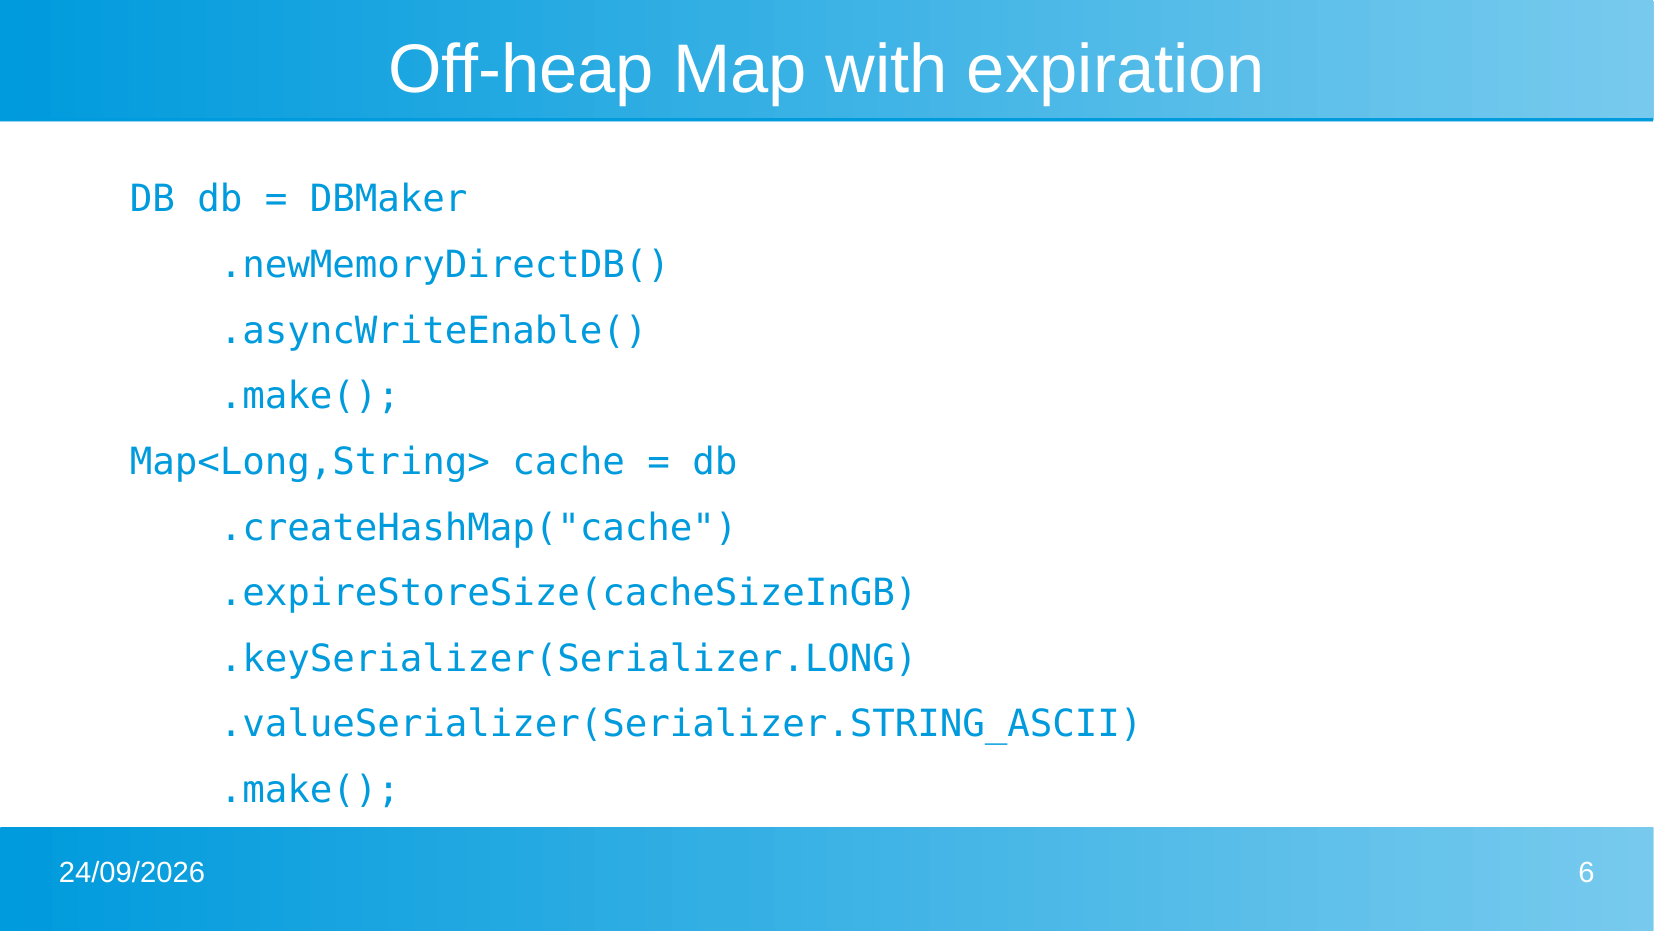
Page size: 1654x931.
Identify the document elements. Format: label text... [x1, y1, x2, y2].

list DB db = DBMaker .newMemoryDirectDB() .asyncWriteEnable() .make(); Map<Long,String> cache = db .createHashMap("cache") .expireStoreSize(cacheSizeInGB) .keySerializer(Serializer.LONG) .valueSerializer(Serializer.STRING_ASCII) .make(); [59, 177, 1595, 768]
title Off-heap Map with expiration [59, 29, 1595, 108]
